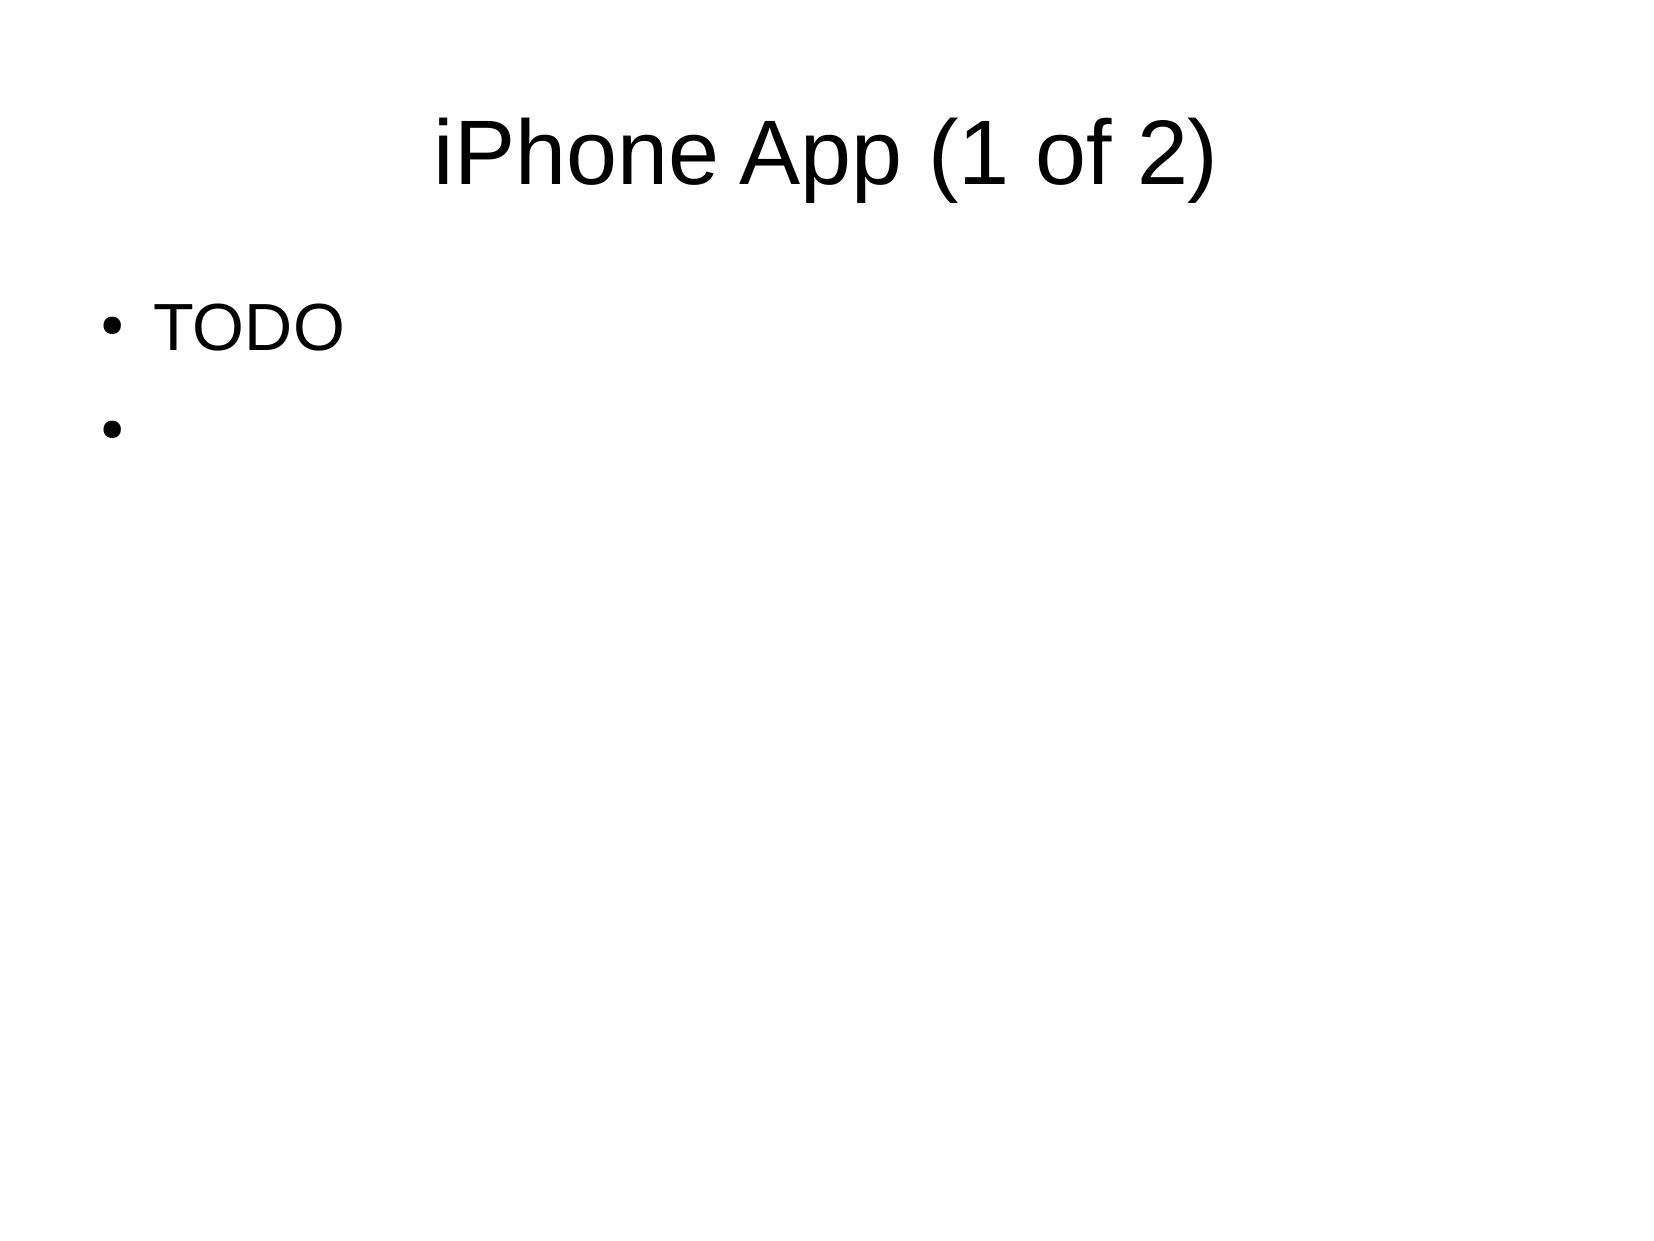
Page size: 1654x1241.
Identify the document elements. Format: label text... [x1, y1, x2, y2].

list TODO [82, 290, 1571, 1094]
title iPhone App (1 of 2) [82, 56, 1571, 250]
